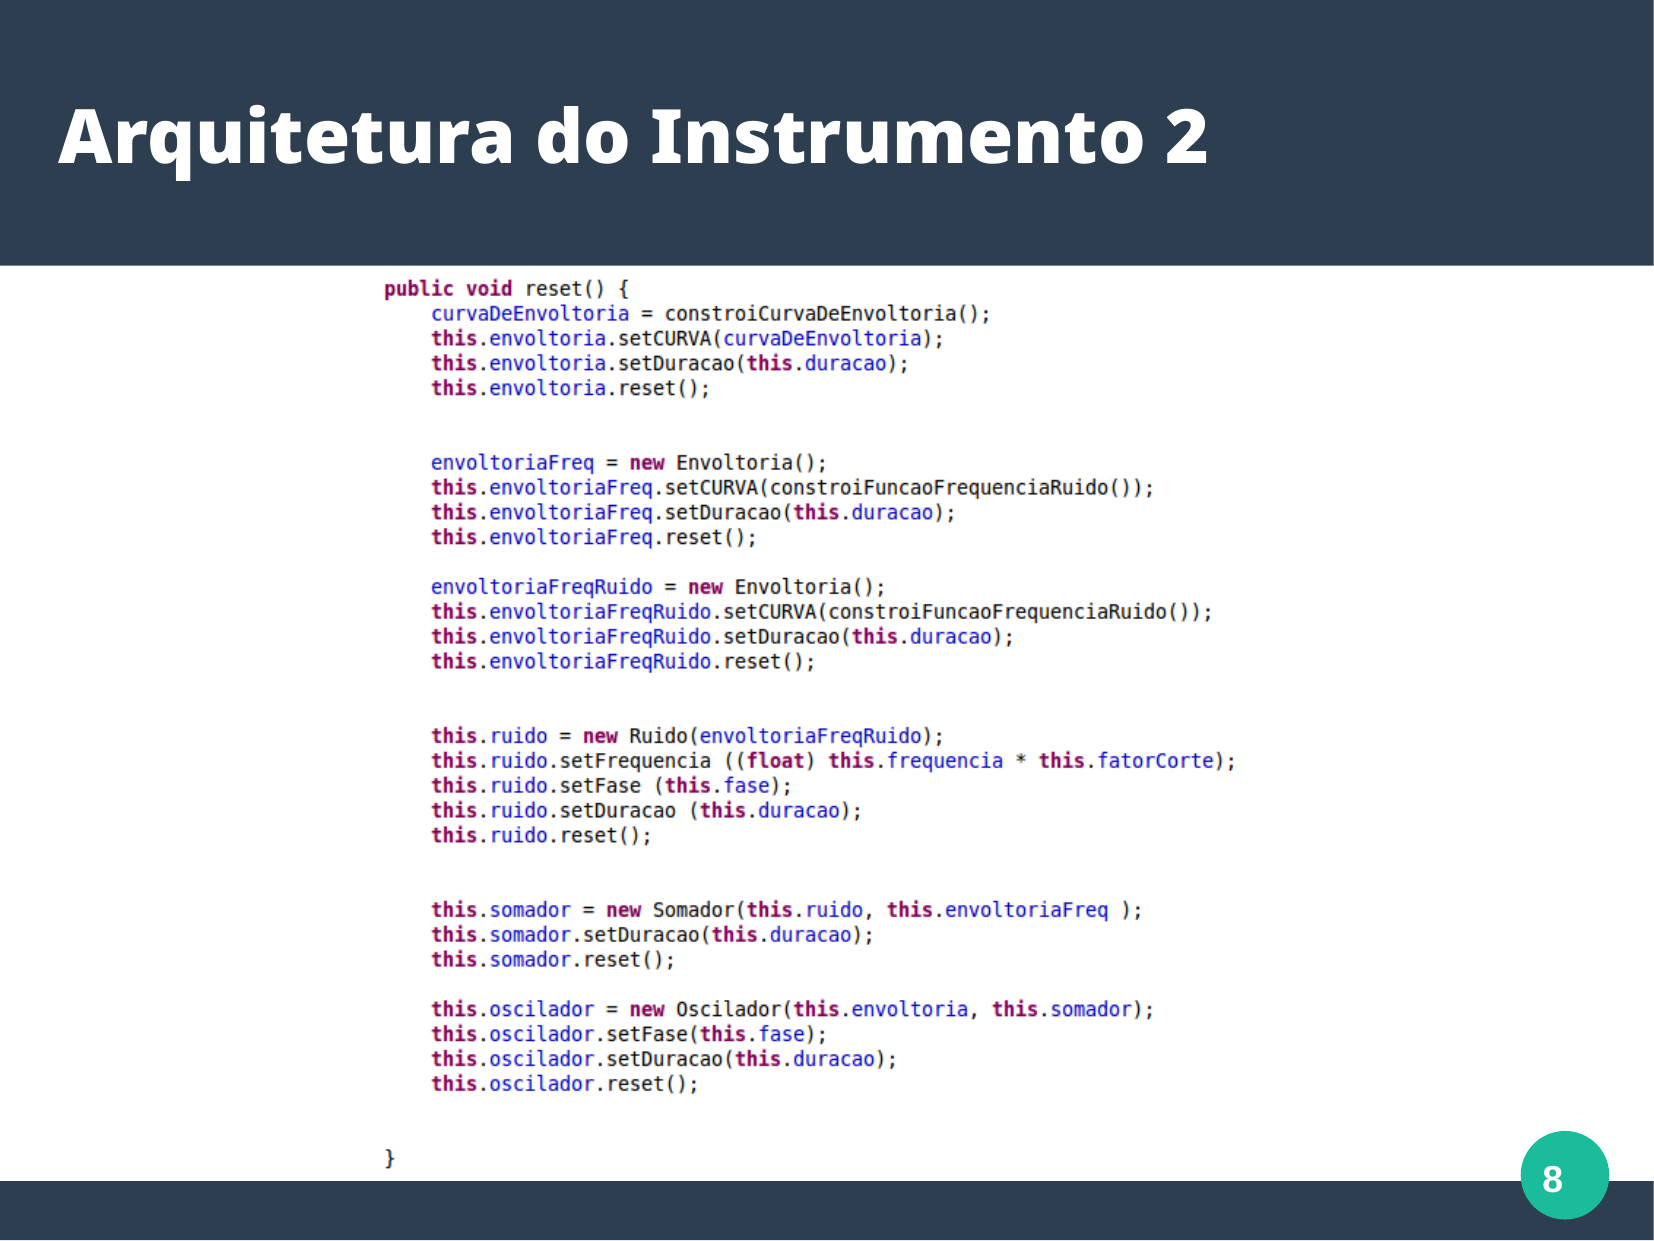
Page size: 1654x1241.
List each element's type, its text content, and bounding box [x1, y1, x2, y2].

title Arquitetura do Instrumento 2 [59, 55, 1595, 213]
picture [377, 277, 1249, 1170]
